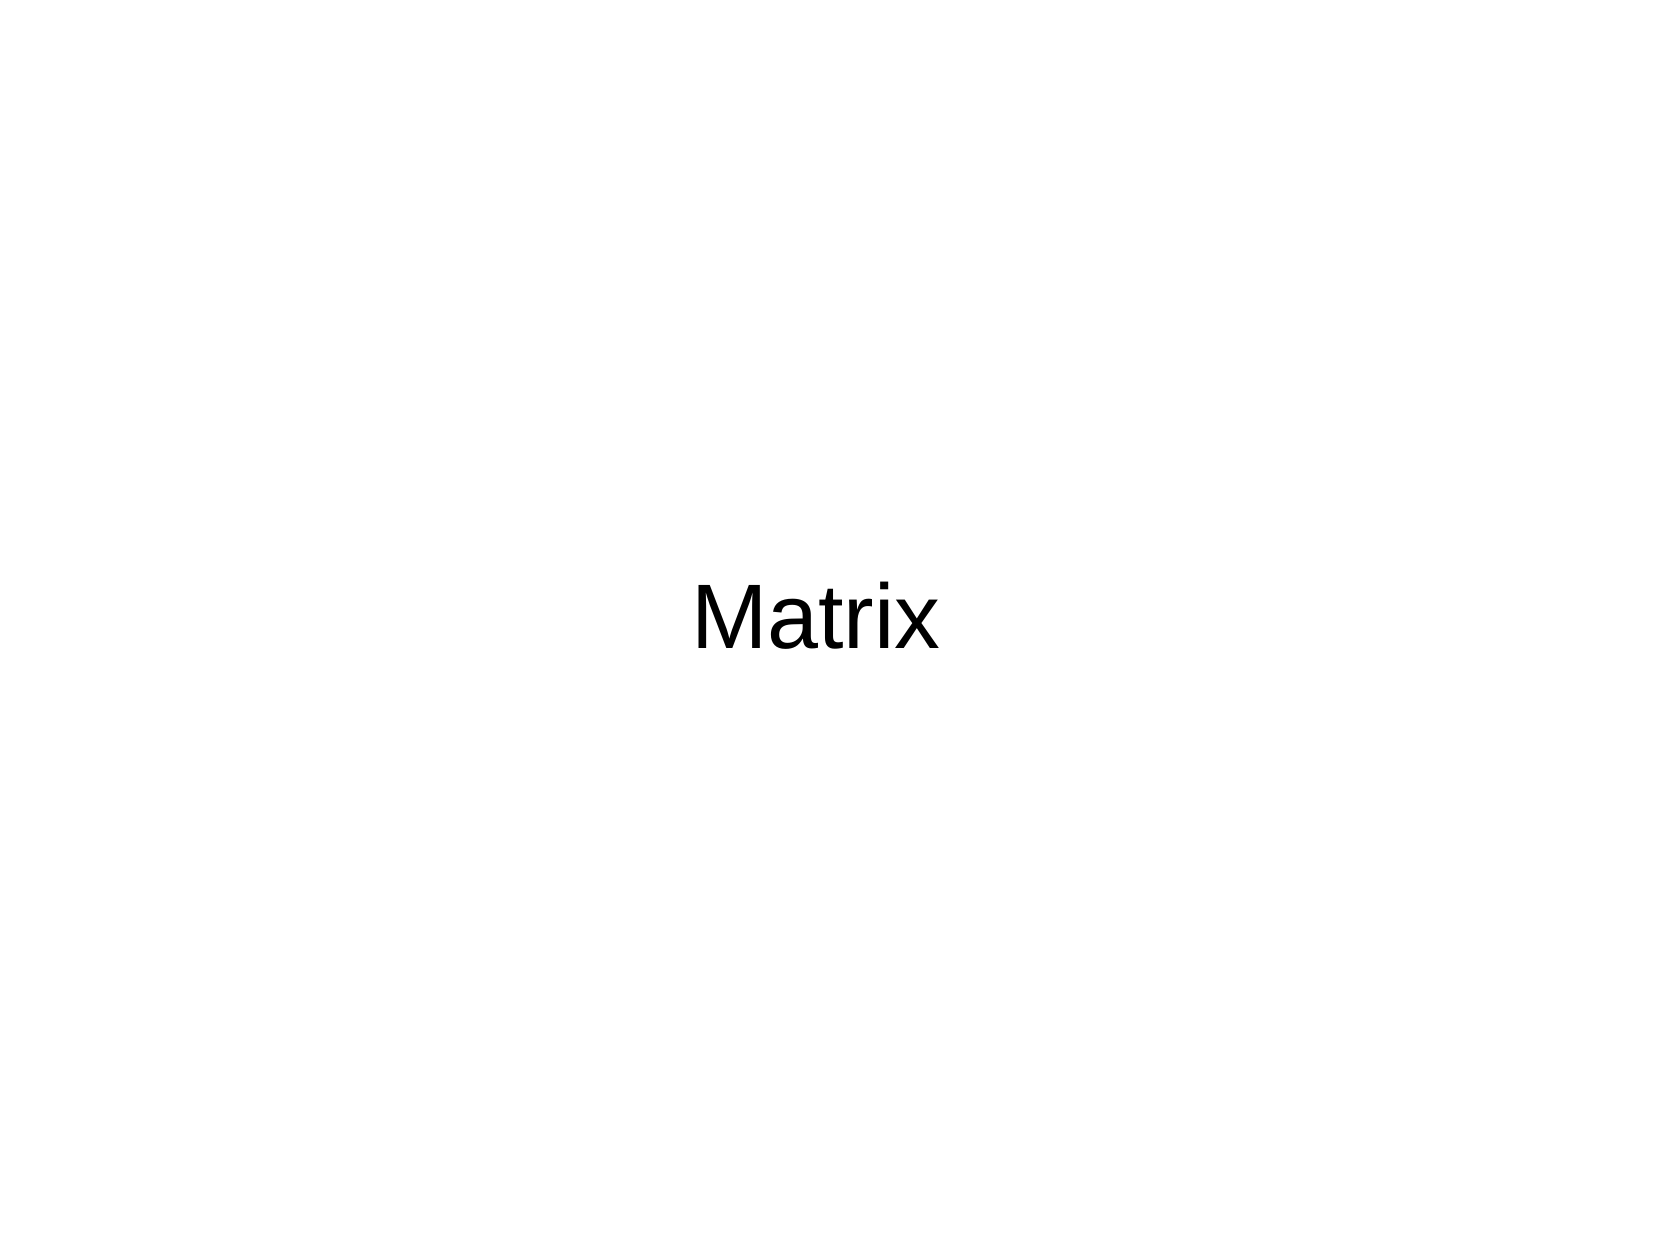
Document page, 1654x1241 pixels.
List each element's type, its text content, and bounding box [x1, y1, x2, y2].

title Matrix [71, 512, 1561, 721]
